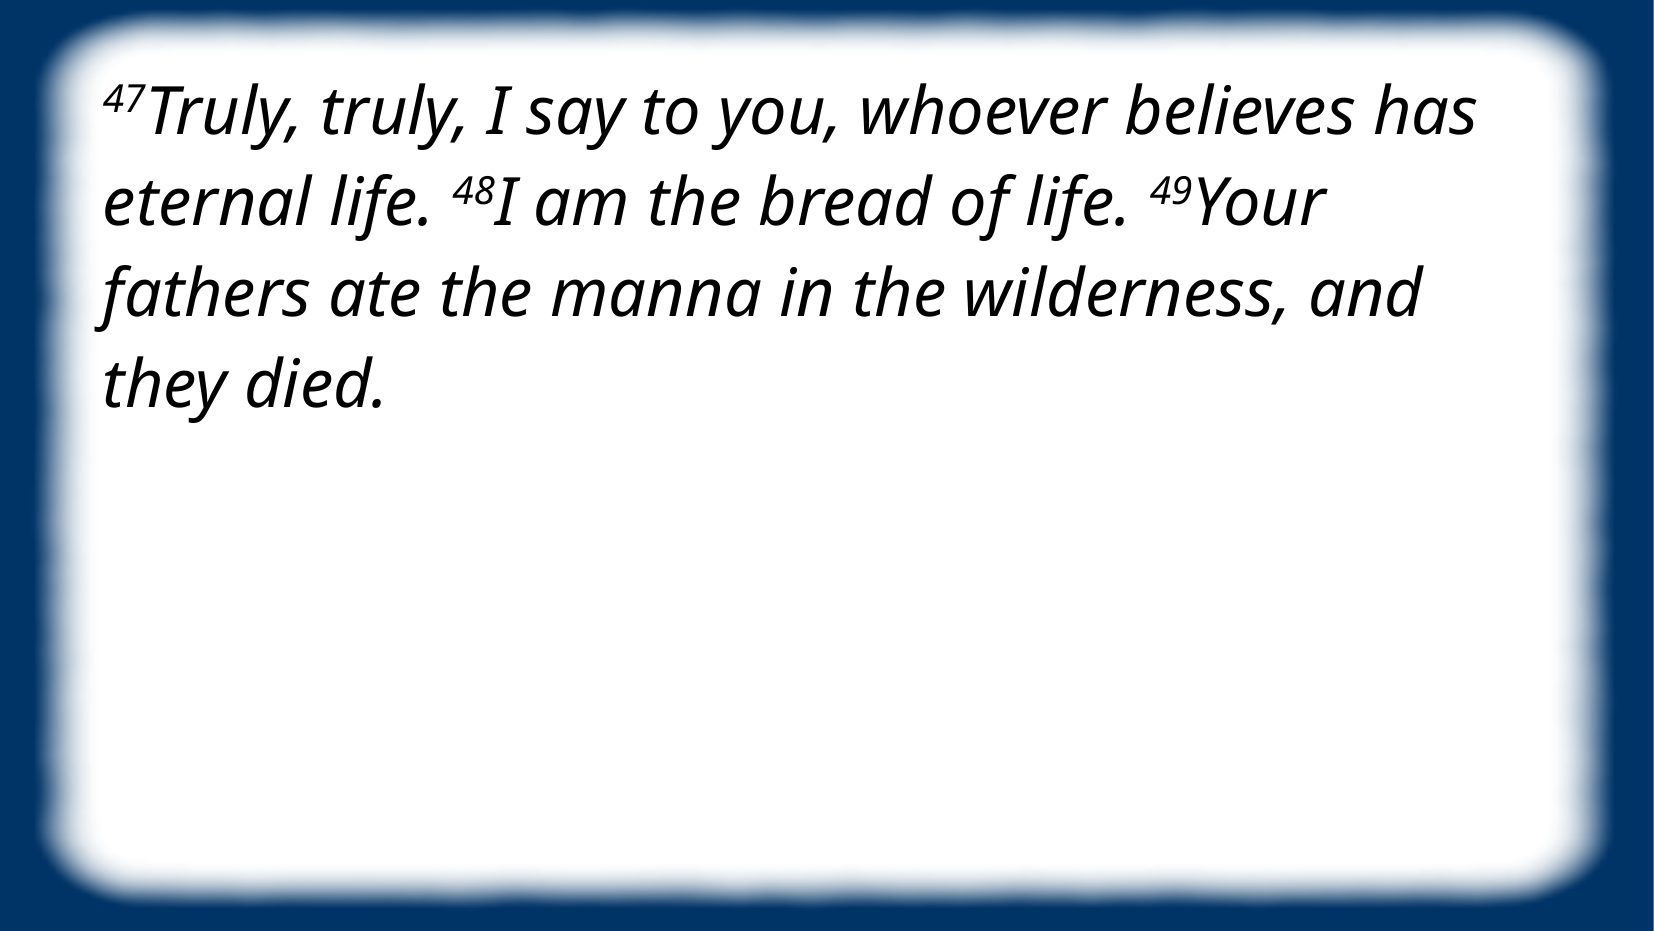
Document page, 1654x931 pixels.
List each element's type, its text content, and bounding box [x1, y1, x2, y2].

text_box 47Truly, truly, I say to you, whoever believes has eternal life. 48I am the bread of life. 49Your fathers ate the manna in the wilderness, and they died. [88, 56, 1559, 436]
picture [0, 0, 1654, 931]
